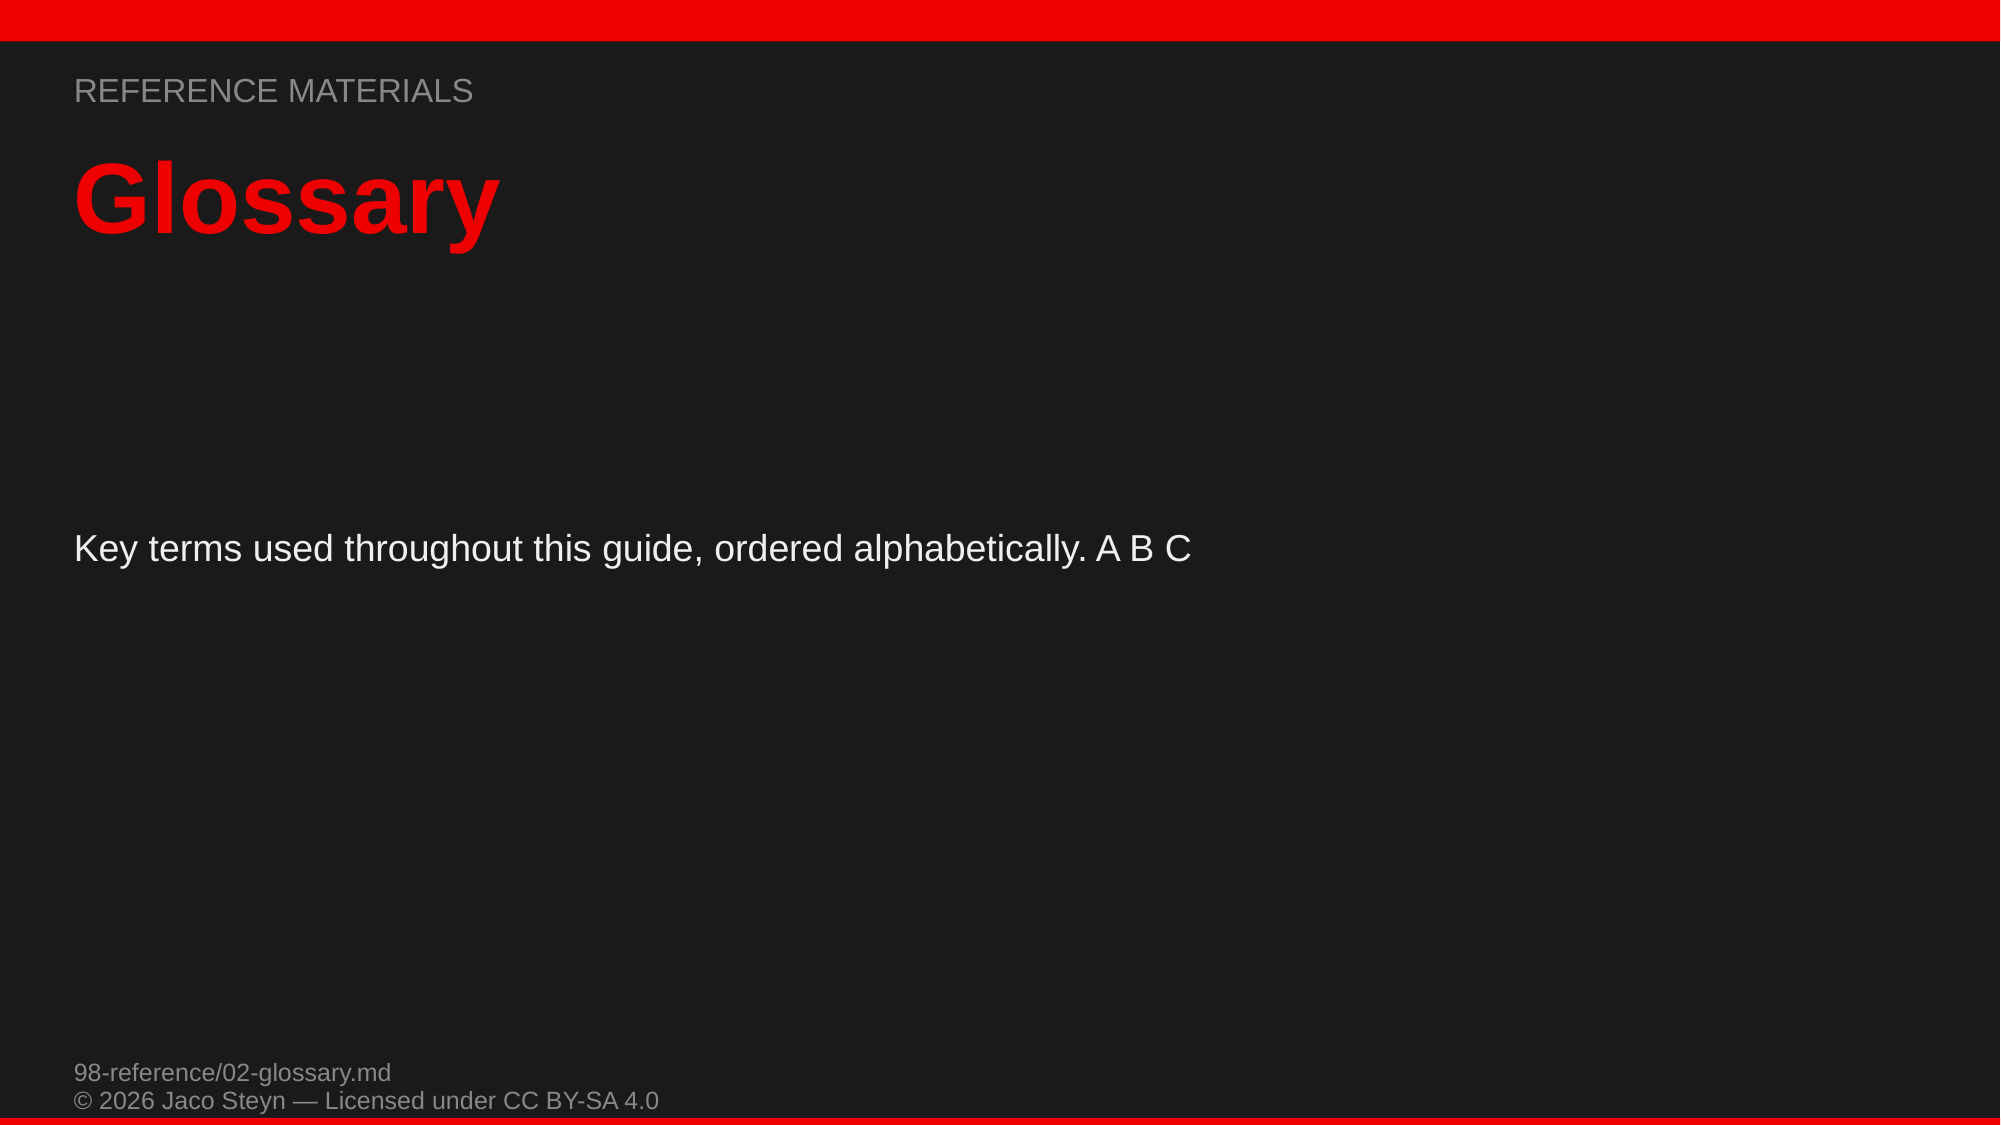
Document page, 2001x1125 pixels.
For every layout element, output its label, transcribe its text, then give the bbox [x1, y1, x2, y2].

text_box [0, 1117, 2001, 1125]
text_box Glossary [59, 135, 1942, 461]
text_box Key terms used throughout this guide, ordered alphabetically. A B C [59, 519, 1942, 727]
text_box REFERENCE MATERIALS [59, 64, 1942, 119]
text_box 98-reference/02-glossary.md © 2026 Jaco Steyn — Licensed under CC BY-SA 4.0 [59, 1051, 1942, 1111]
text_box [0, 0, 2001, 42]
